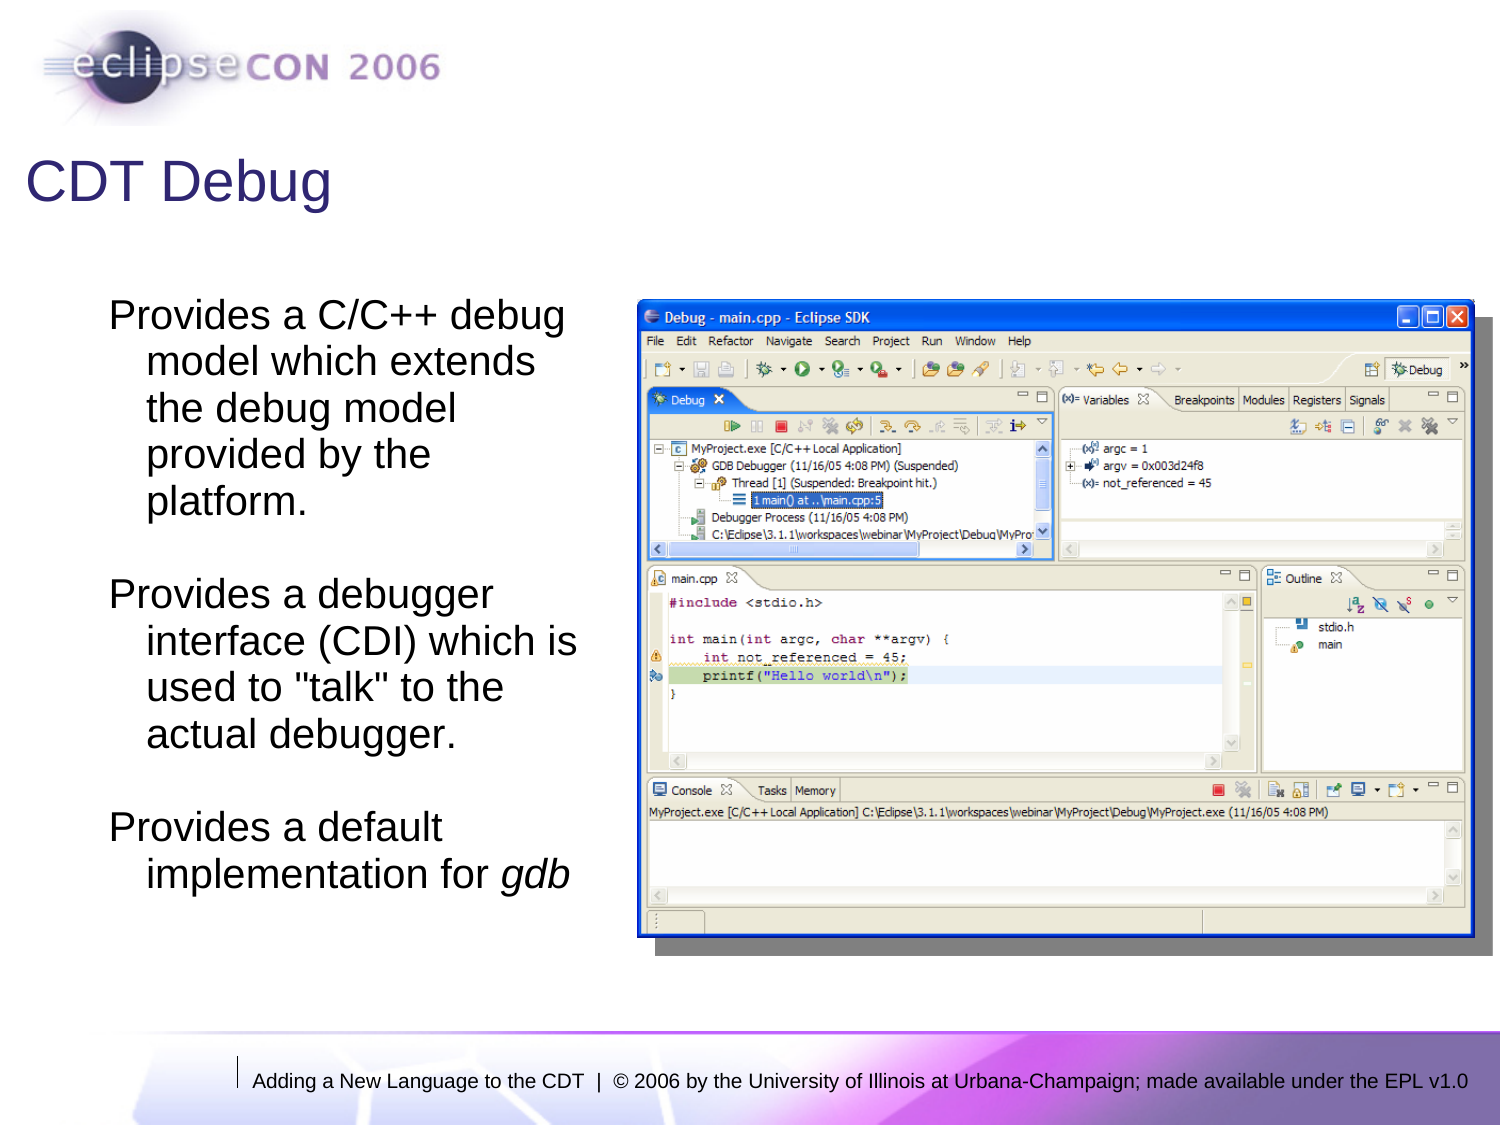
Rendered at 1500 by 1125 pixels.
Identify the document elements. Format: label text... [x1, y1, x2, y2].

picture [31, 10, 1040, 126]
picture [0, 1031, 1500, 1125]
list Provides a C/C++ debug model which extends the debug model provided by the platform. Provides a debugger interface (CDI) which is used to "talk" to the actual debugger. Provides a default implementation for gdb [108, 291, 601, 932]
title CDT Debug [25, 142, 1378, 225]
picture [637, 299, 1475, 938]
